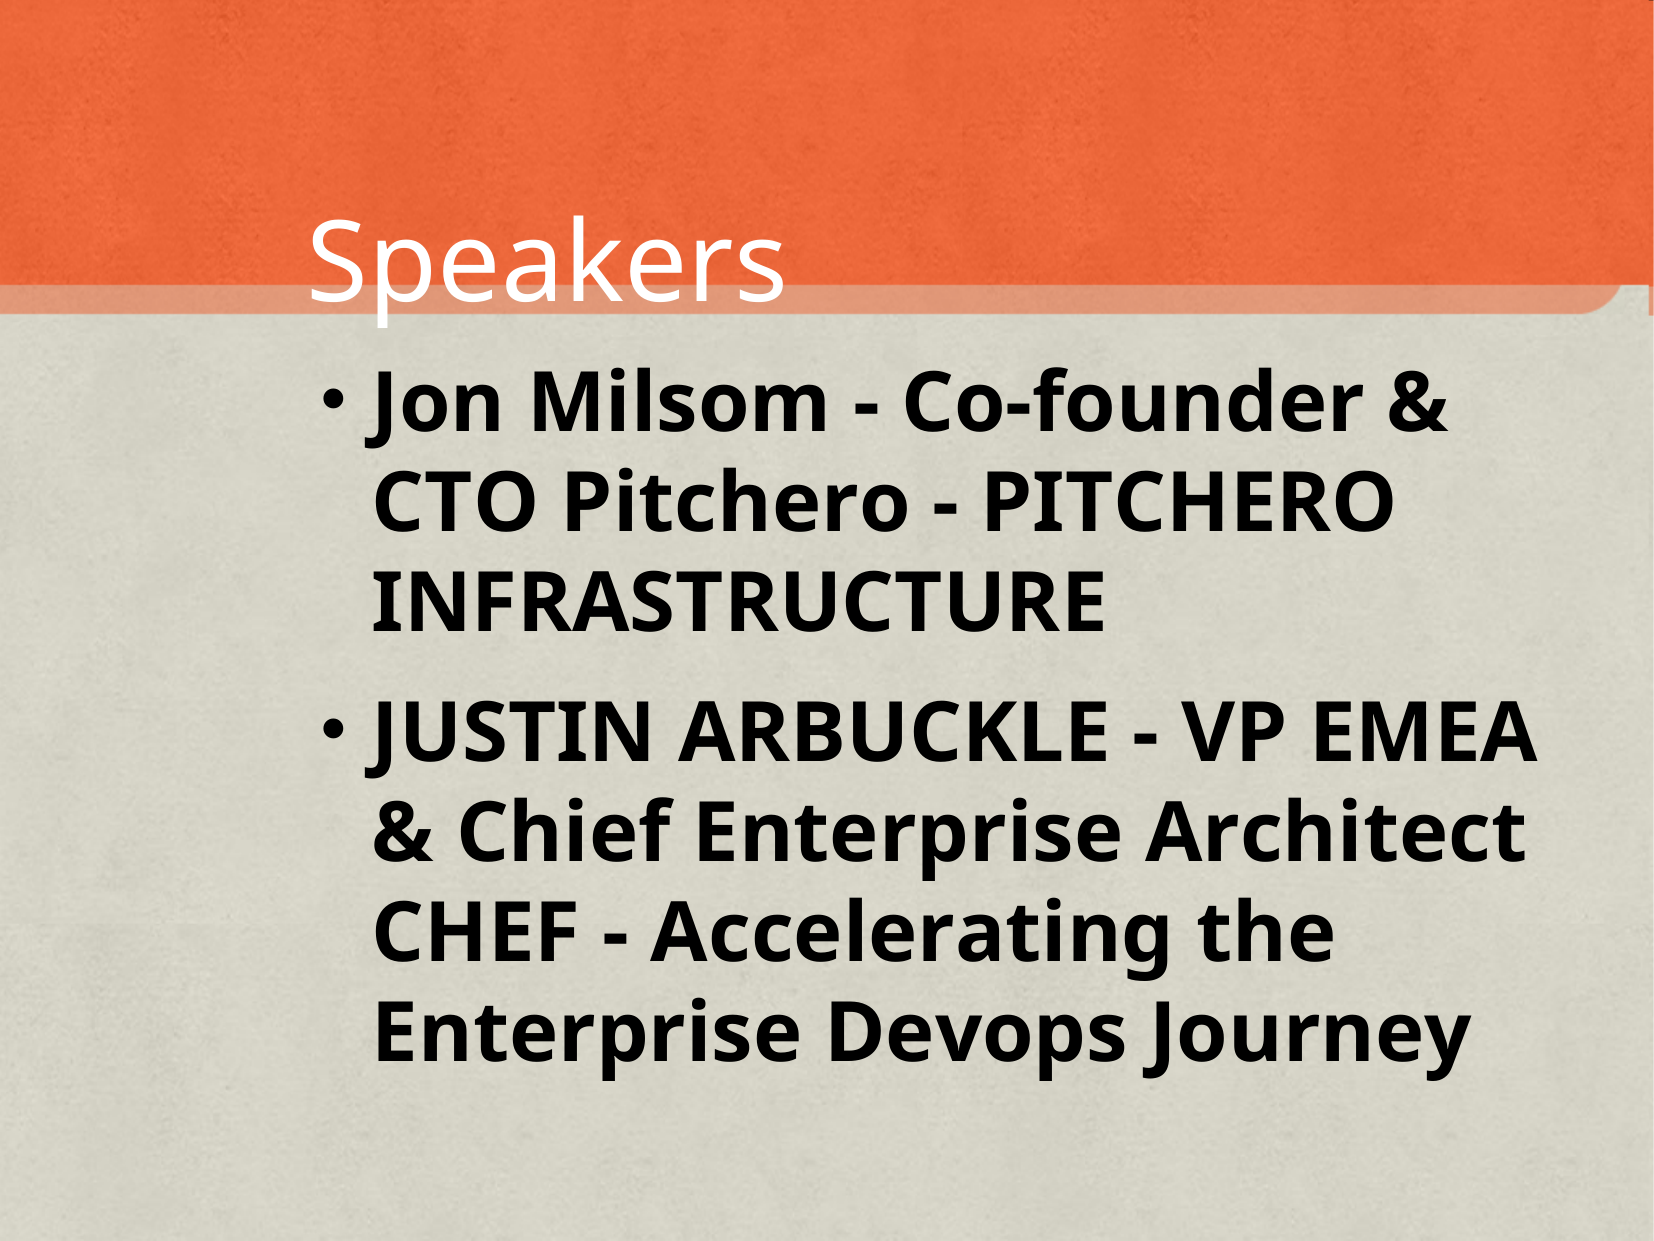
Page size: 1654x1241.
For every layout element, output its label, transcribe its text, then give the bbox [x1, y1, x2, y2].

text_box Speakers [387, 248, 421, 294]
picture [0, 0, 1654, 1241]
text_box Speakers [306, 189, 1654, 318]
text_box Jon Milsom - Co-founder & CTO Pitchero - PITCHERO INFRASTRUCTURE JUSTIN ARBUCKLE - VP EMEA & Chief Enterprise Architect CHEF - Accelerating the Enterprise Devops Journey [301, 348, 1588, 1068]
